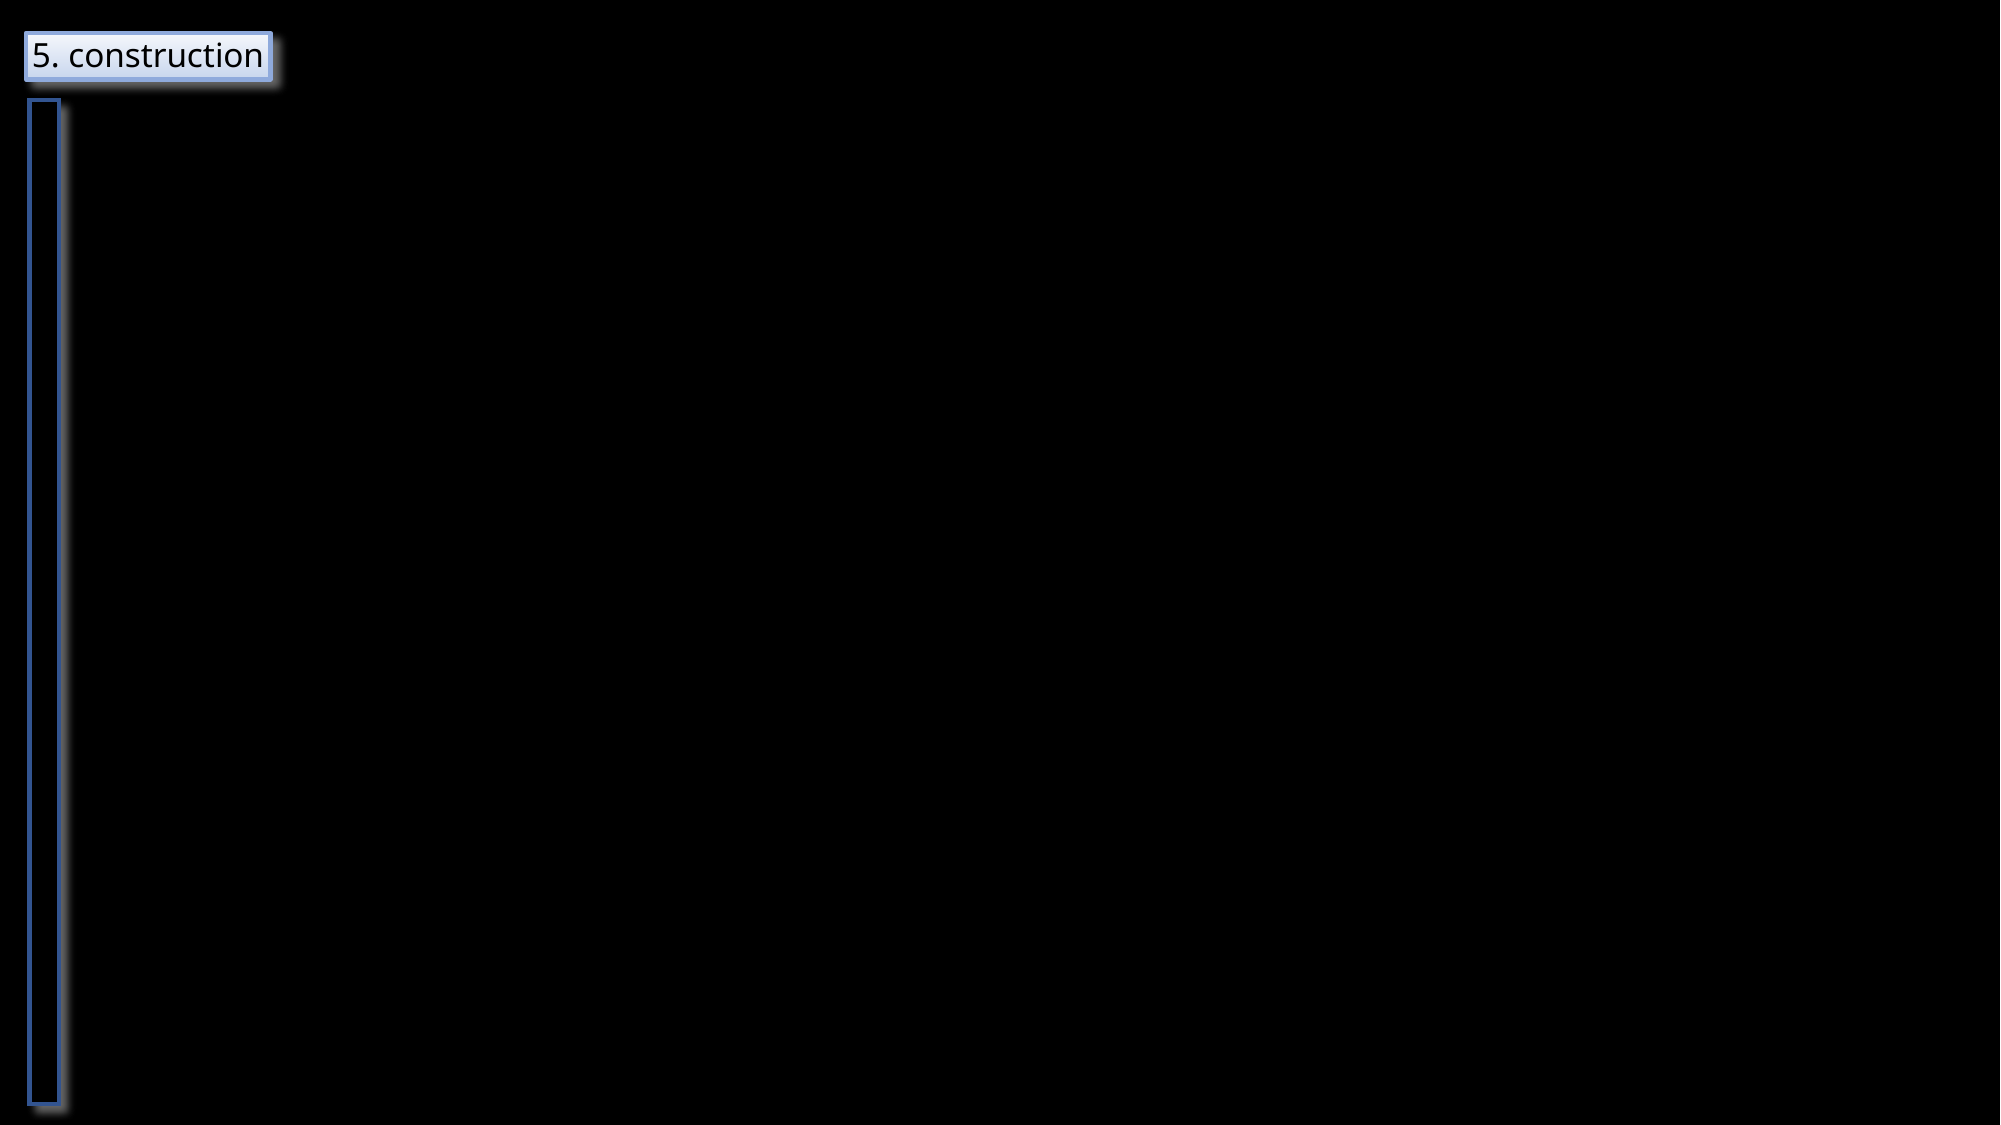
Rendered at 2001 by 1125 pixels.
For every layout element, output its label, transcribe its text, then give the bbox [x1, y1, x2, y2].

text_box [29, 100, 60, 1105]
title 5. construction [30, 33, 266, 80]
